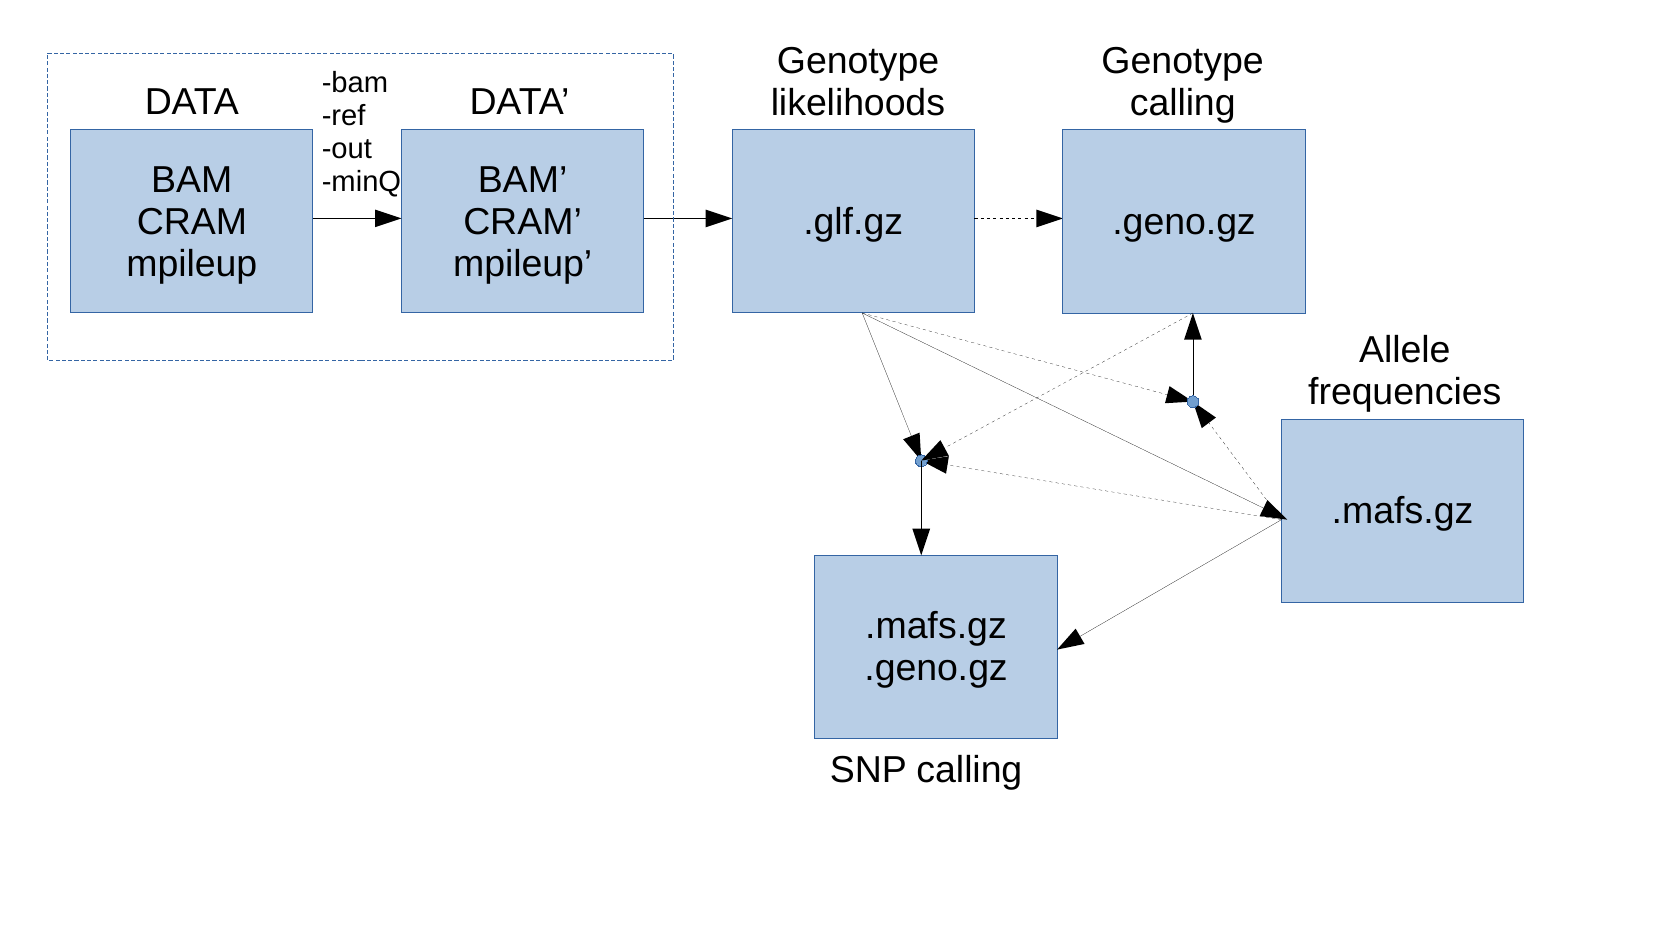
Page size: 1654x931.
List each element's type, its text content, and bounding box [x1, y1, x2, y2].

text_box DATA’ [454, 73, 585, 130]
text_box [922, 460, 928, 467]
text_box [915, 454, 925, 467]
text_box SNP calling [814, 740, 1046, 804]
text_box .mafs.gz .geno.gz [814, 555, 1058, 739]
text_box DATA [130, 72, 254, 130]
text_box Genotype likelihoods [756, 31, 963, 154]
text_box Allele frequencies [1293, 321, 1524, 463]
text_box .geno.gz [1062, 129, 1306, 314]
text_box Genotype calling [1086, 31, 1294, 154]
text_box BAM CRAM mpileup [70, 129, 313, 313]
text_box .mafs.gz [1281, 419, 1524, 603]
text_box [1187, 395, 1199, 408]
text_box .glf.gz [732, 129, 975, 313]
text_box BAM’ CRAM’ mpileup’ [401, 129, 644, 313]
text_box -bam -ref -out -minQ [307, 59, 417, 205]
